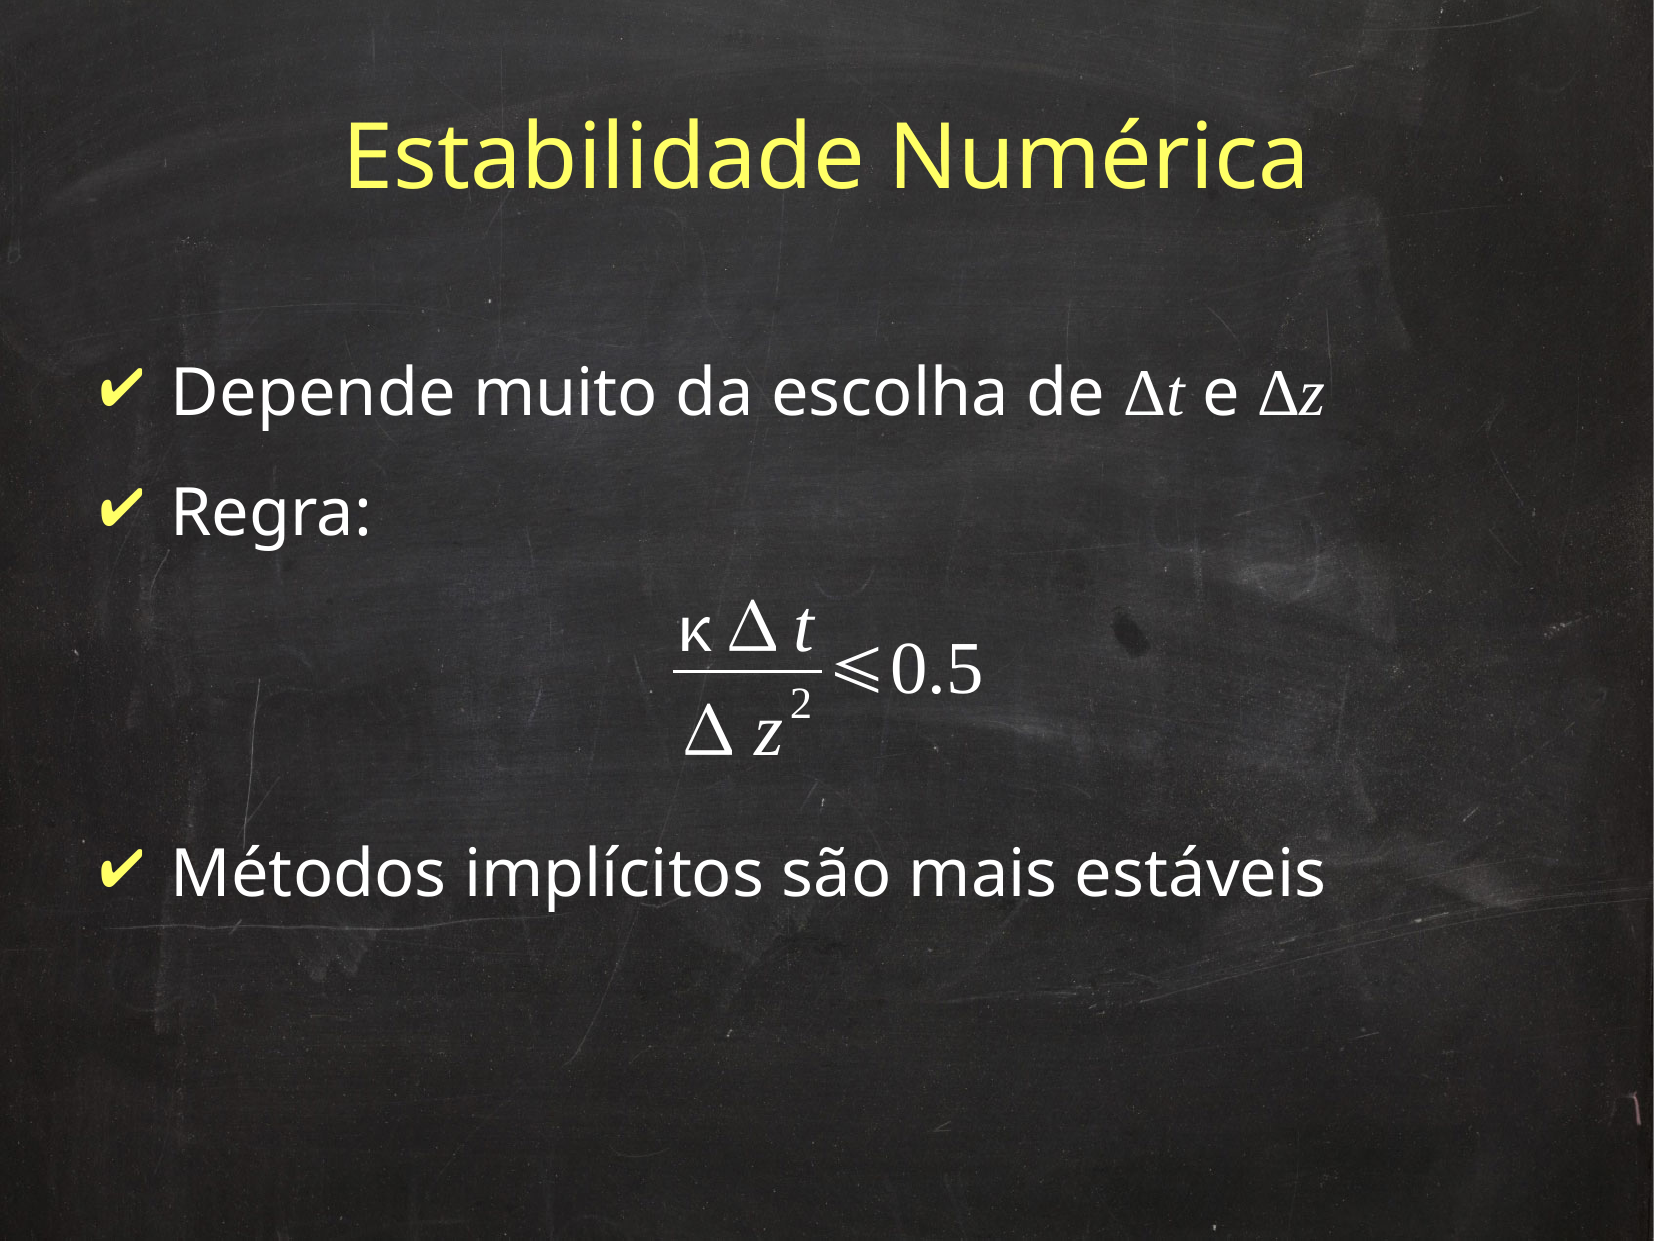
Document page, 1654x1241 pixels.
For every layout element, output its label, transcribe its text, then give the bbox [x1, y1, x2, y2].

chart [663, 583, 991, 772]
picture [0, 0, 1654, 1241]
title Estabilidade Numérica [82, 56, 1571, 250]
list Depende muito da escolha de Δt e Δz Regra: Métodos implícitos são mais estáveis [82, 343, 1571, 1163]
